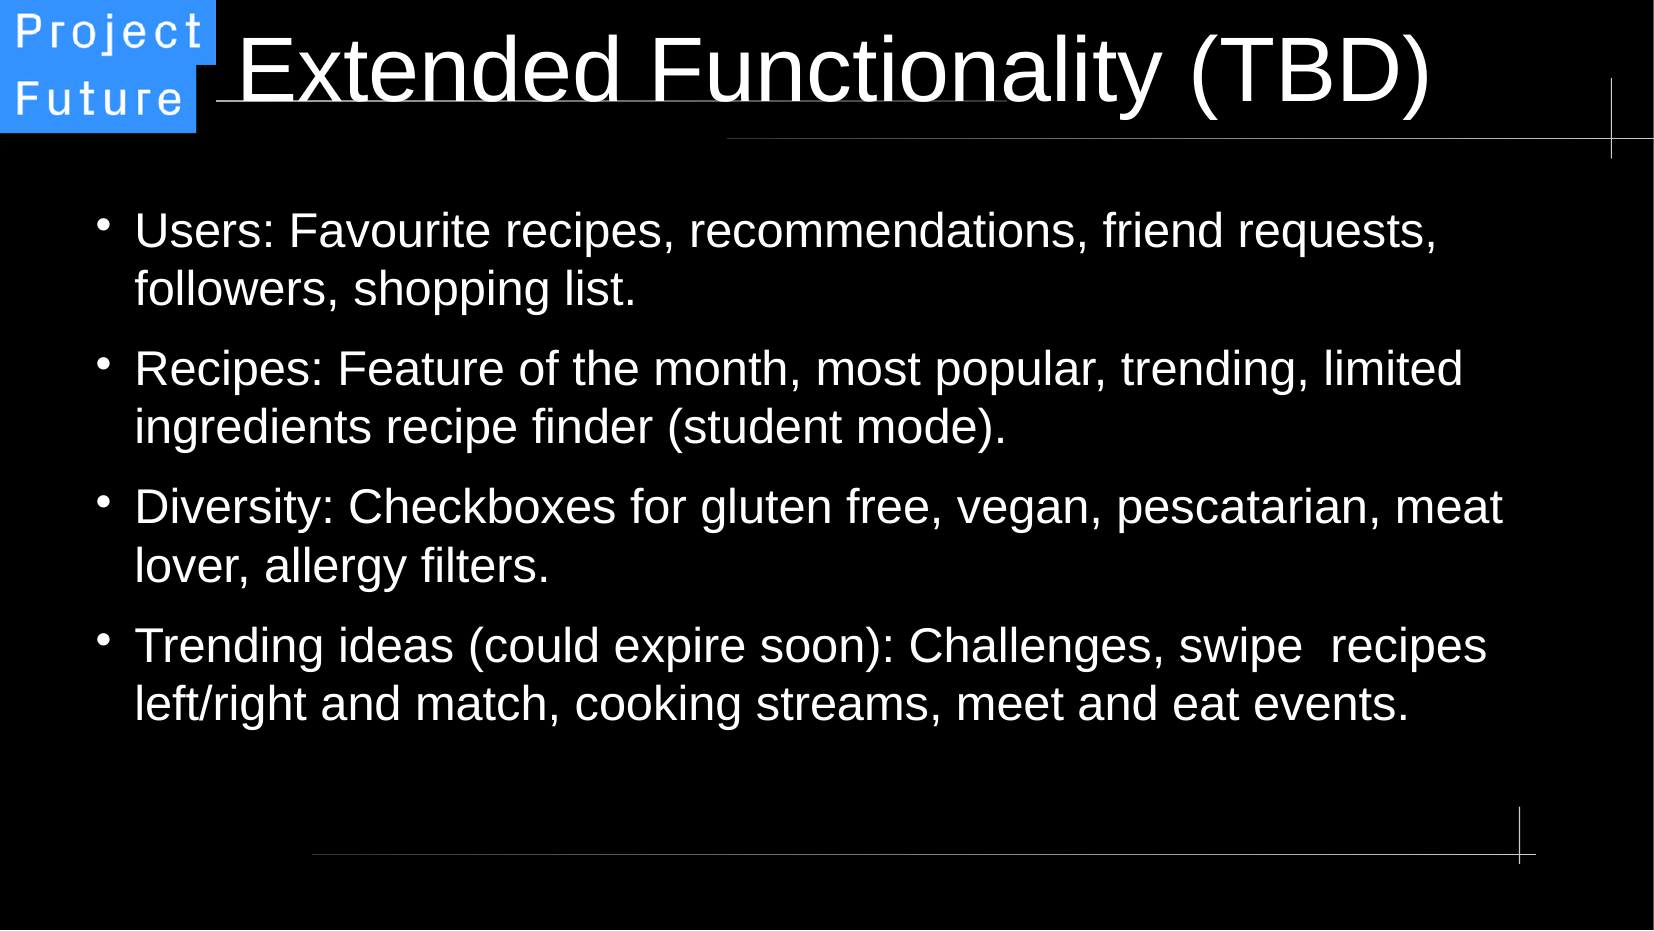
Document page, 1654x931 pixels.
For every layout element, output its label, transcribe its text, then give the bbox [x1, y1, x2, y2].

picture [0, 0, 216, 148]
title Extended Functionality (TBD) [236, 11, 1589, 119]
list Users: Favourite recipes, recommendations, friend requests, followers, shopping list. Recipes: Feature of the month, most popular, trending, limited ingredients recipe finder (student mode). Diversity: Checkboxes for gluten free, vegan, pescatarian, meat lover, allergy filters. Trending ideas (could expire soon): Challenges, swipe recipes left/right and match, cooking streams, meet and eat events. [82, 198, 1571, 739]
